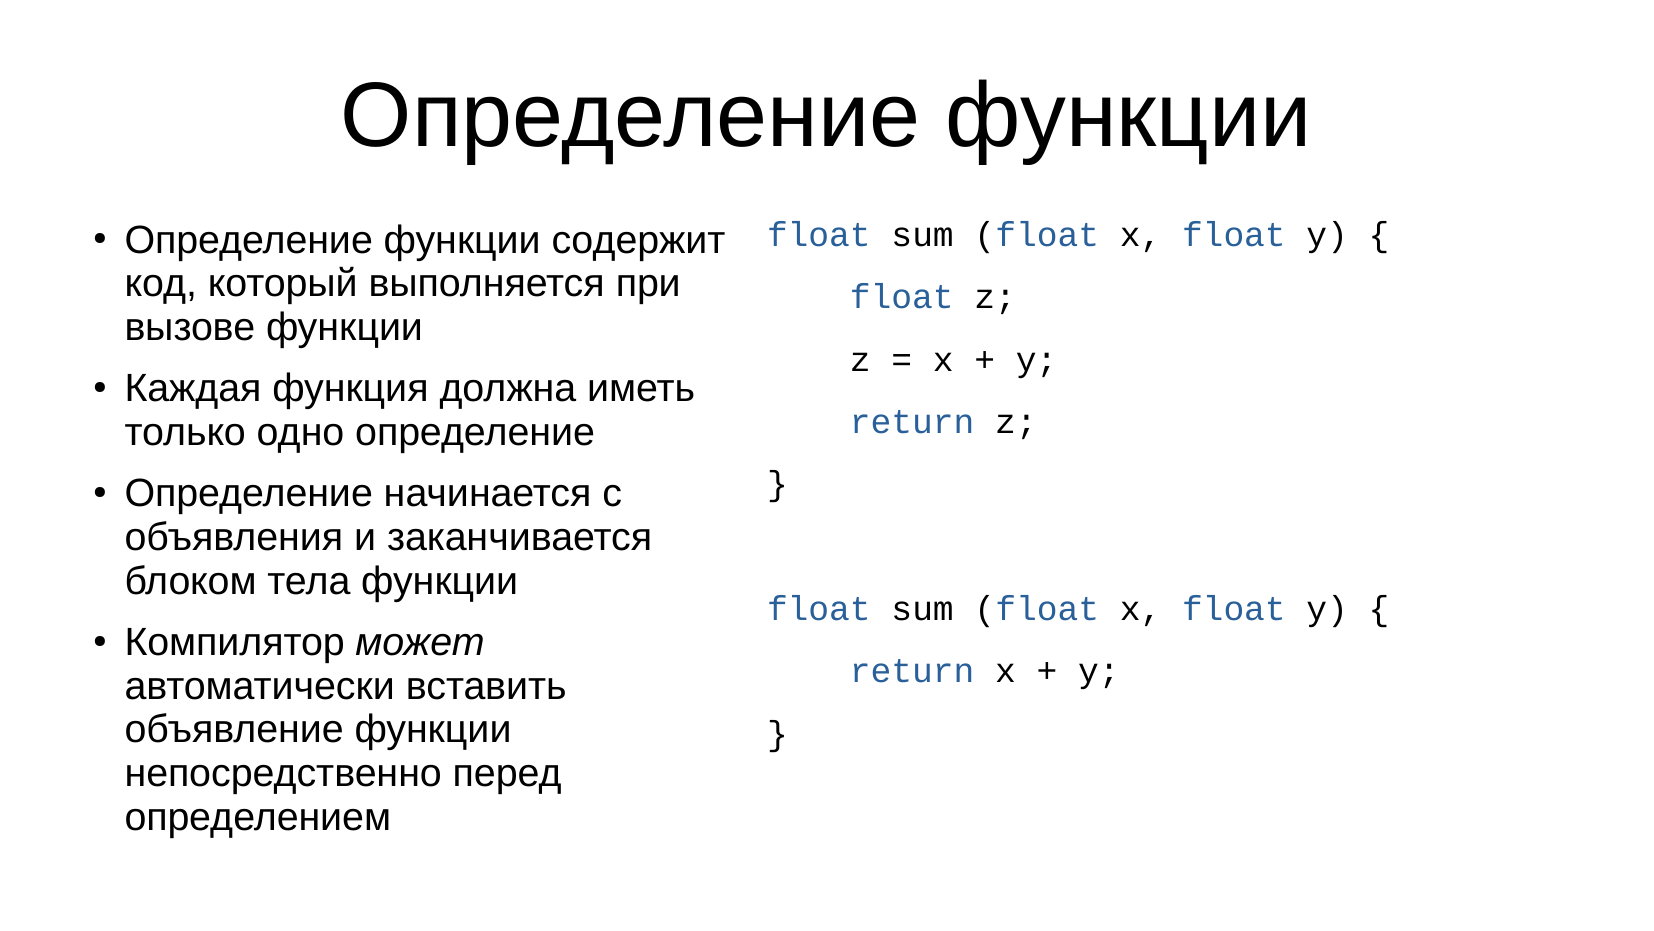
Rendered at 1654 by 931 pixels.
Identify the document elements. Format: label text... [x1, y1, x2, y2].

list float sum (float x, float y) { float z; z = x + y; return z; } float sum (float x, float y) { return x + y; } [767, 217, 1594, 758]
title Определение функции [82, 37, 1571, 193]
list Определение функции содержит код, который выполняется при вызове функции Каждая функция должна иметь только одно определение Определение начинается с объявления и заканчивается блоком тела функции Компилятор может автоматически вставить объявление функции непосредственно перед определением [82, 217, 739, 886]
